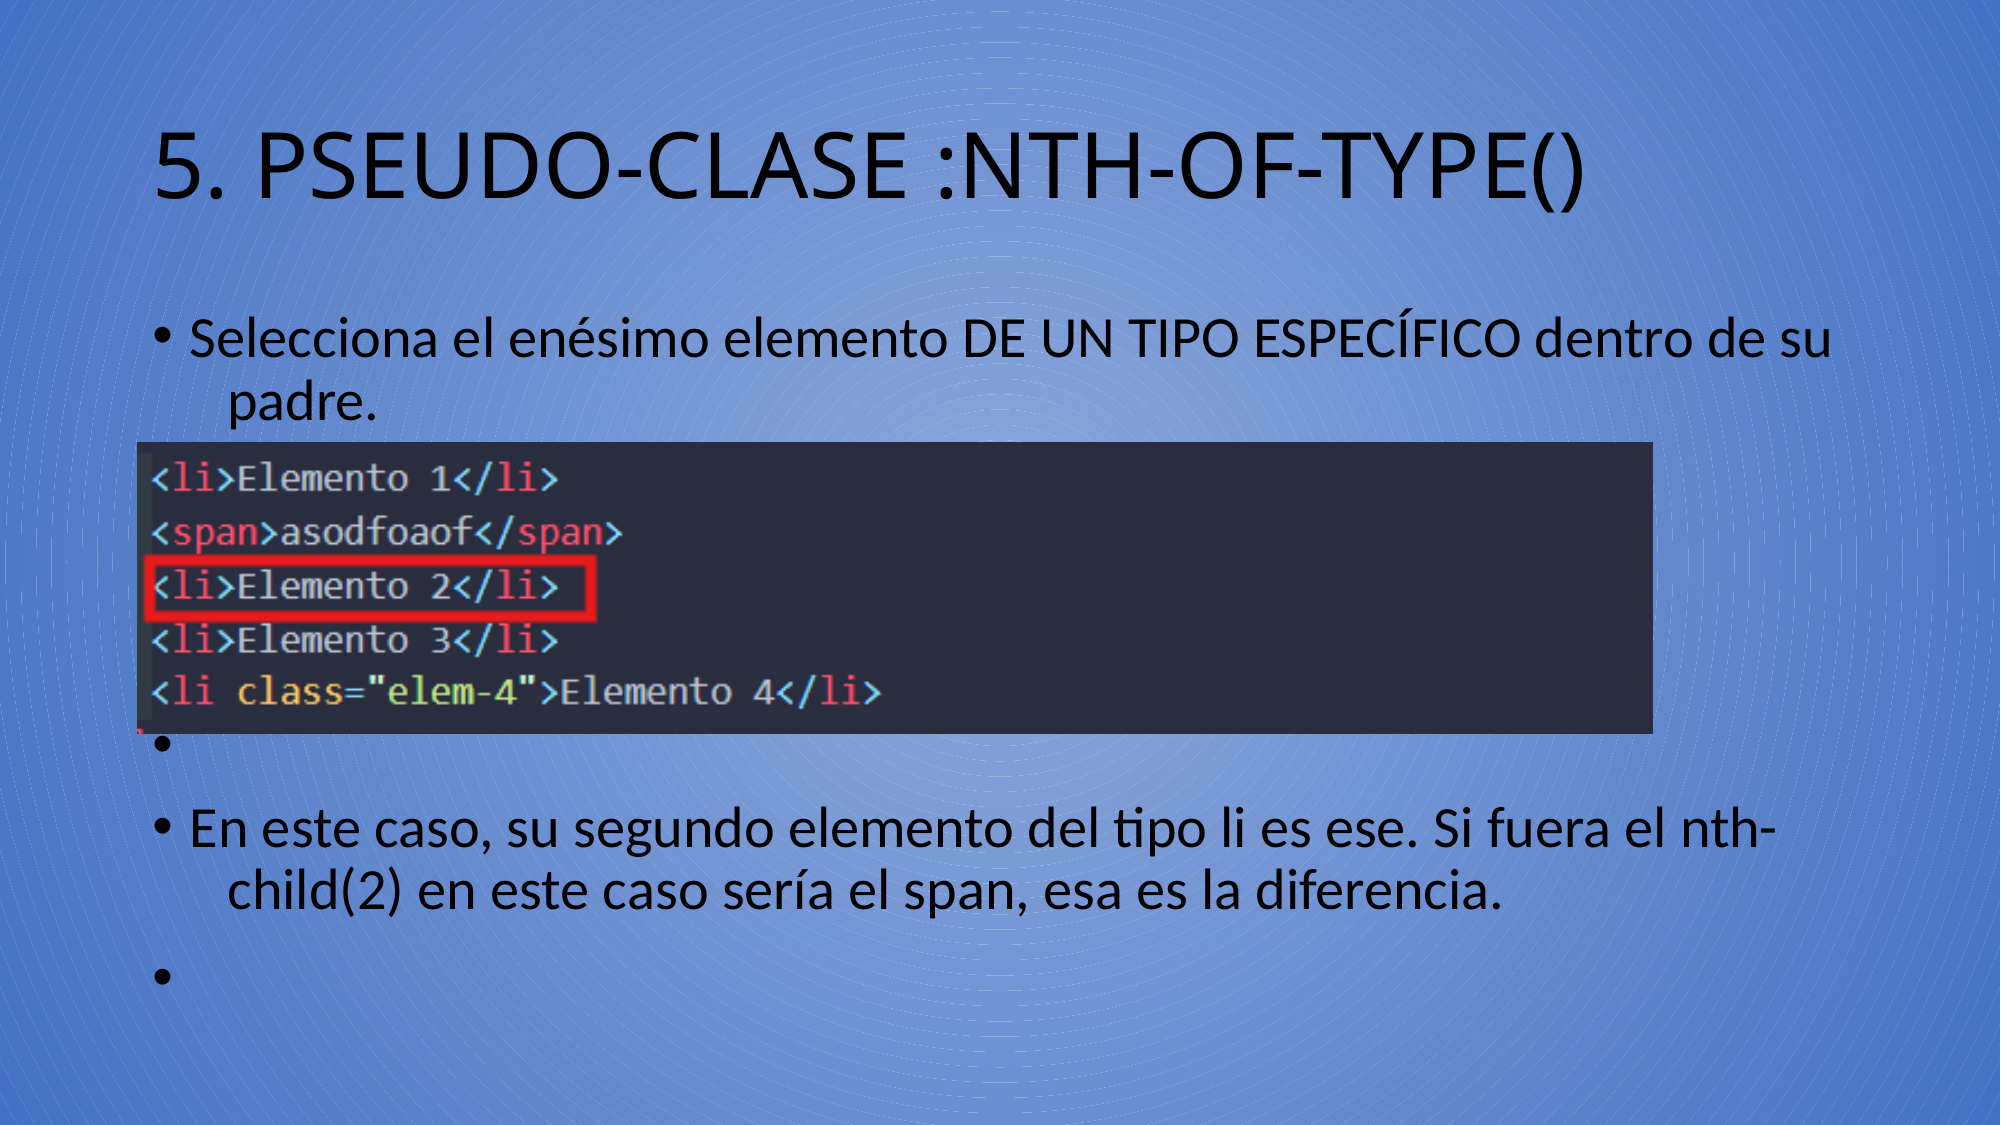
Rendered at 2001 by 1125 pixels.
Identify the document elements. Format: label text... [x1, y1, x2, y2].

title 5. PSEUDO-CLASE :NTH-OF-TYPE() [137, 59, 1863, 278]
list Selecciona el enésimo elemento DE UN TIPO ESPECÍFICO dentro de su padre. En este caso, su segundo elemento del tipo li es ese. Si fuera el nth-child(2) en este caso sería el span, esa es la diferencia. [137, 299, 1863, 1014]
picture [137, 442, 1653, 734]
